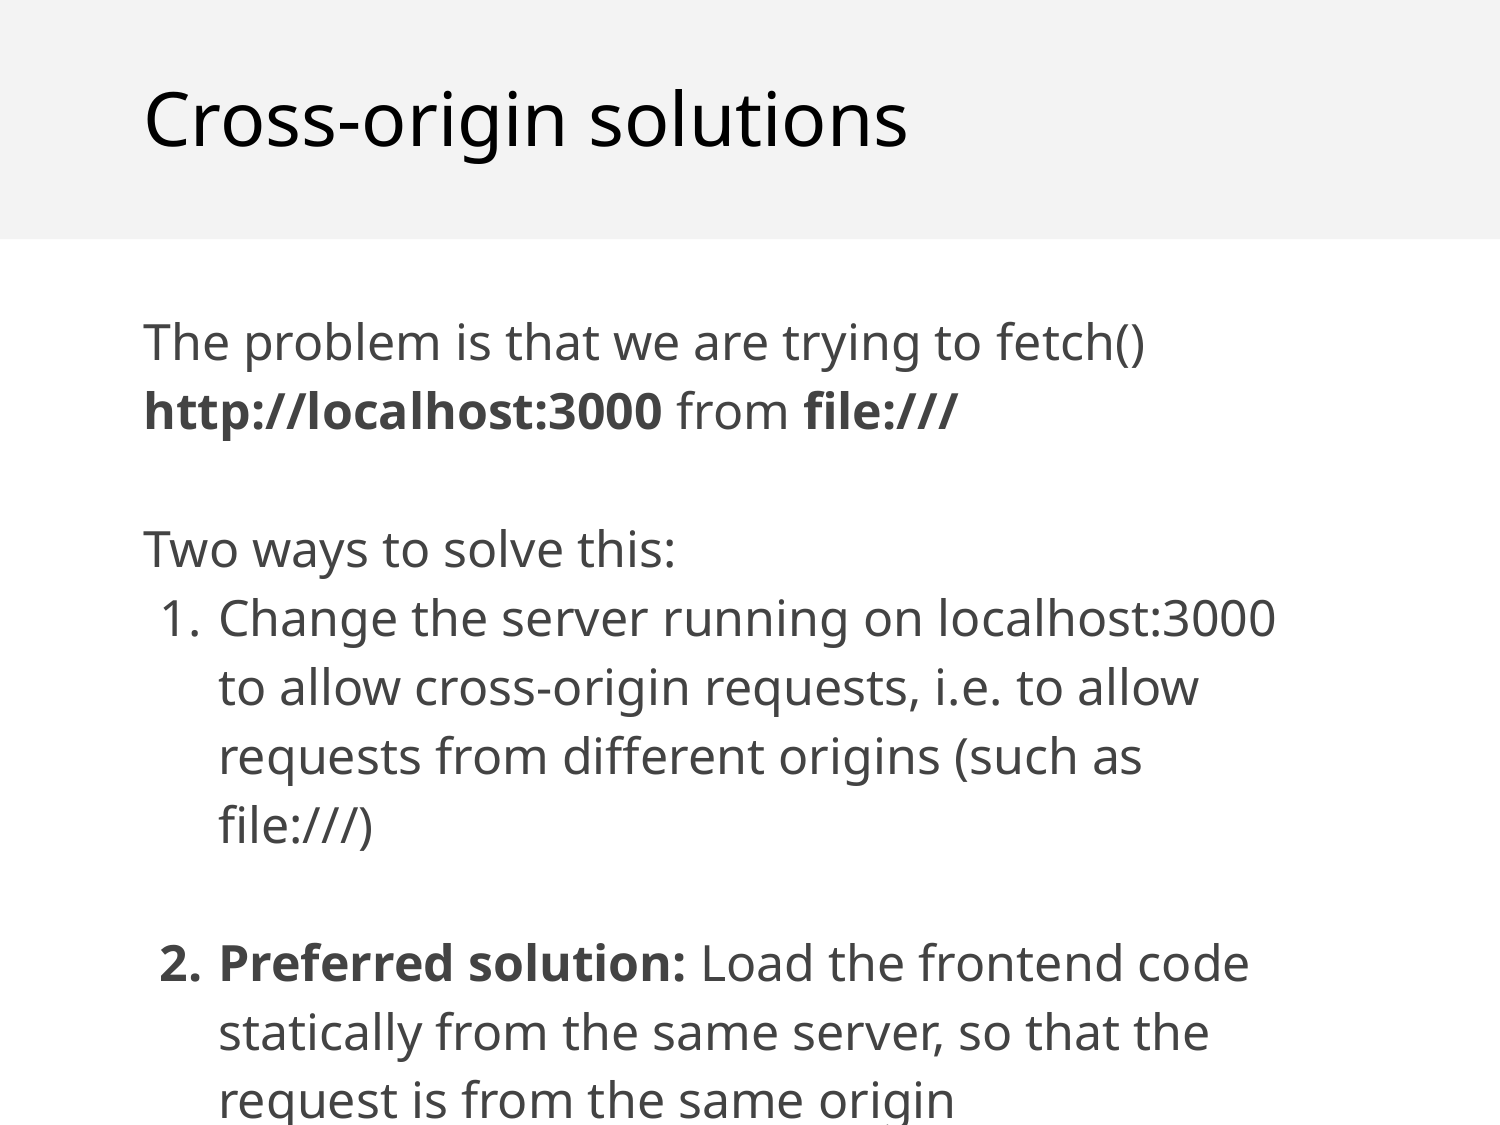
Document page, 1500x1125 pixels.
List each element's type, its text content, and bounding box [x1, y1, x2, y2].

title Cross-origin solutions [128, 56, 1372, 183]
list The problem is that we are trying to fetch() http://localhost:3000 from file:/// Two ways to solve this: Change the server running on localhost:3000 to allow cross-origin requests, i.e. to allow requests from different origins (such as file:///) Preferred solution: Load the frontend code statically from the same server, so that the request is from the same origin [128, 286, 1318, 1091]
